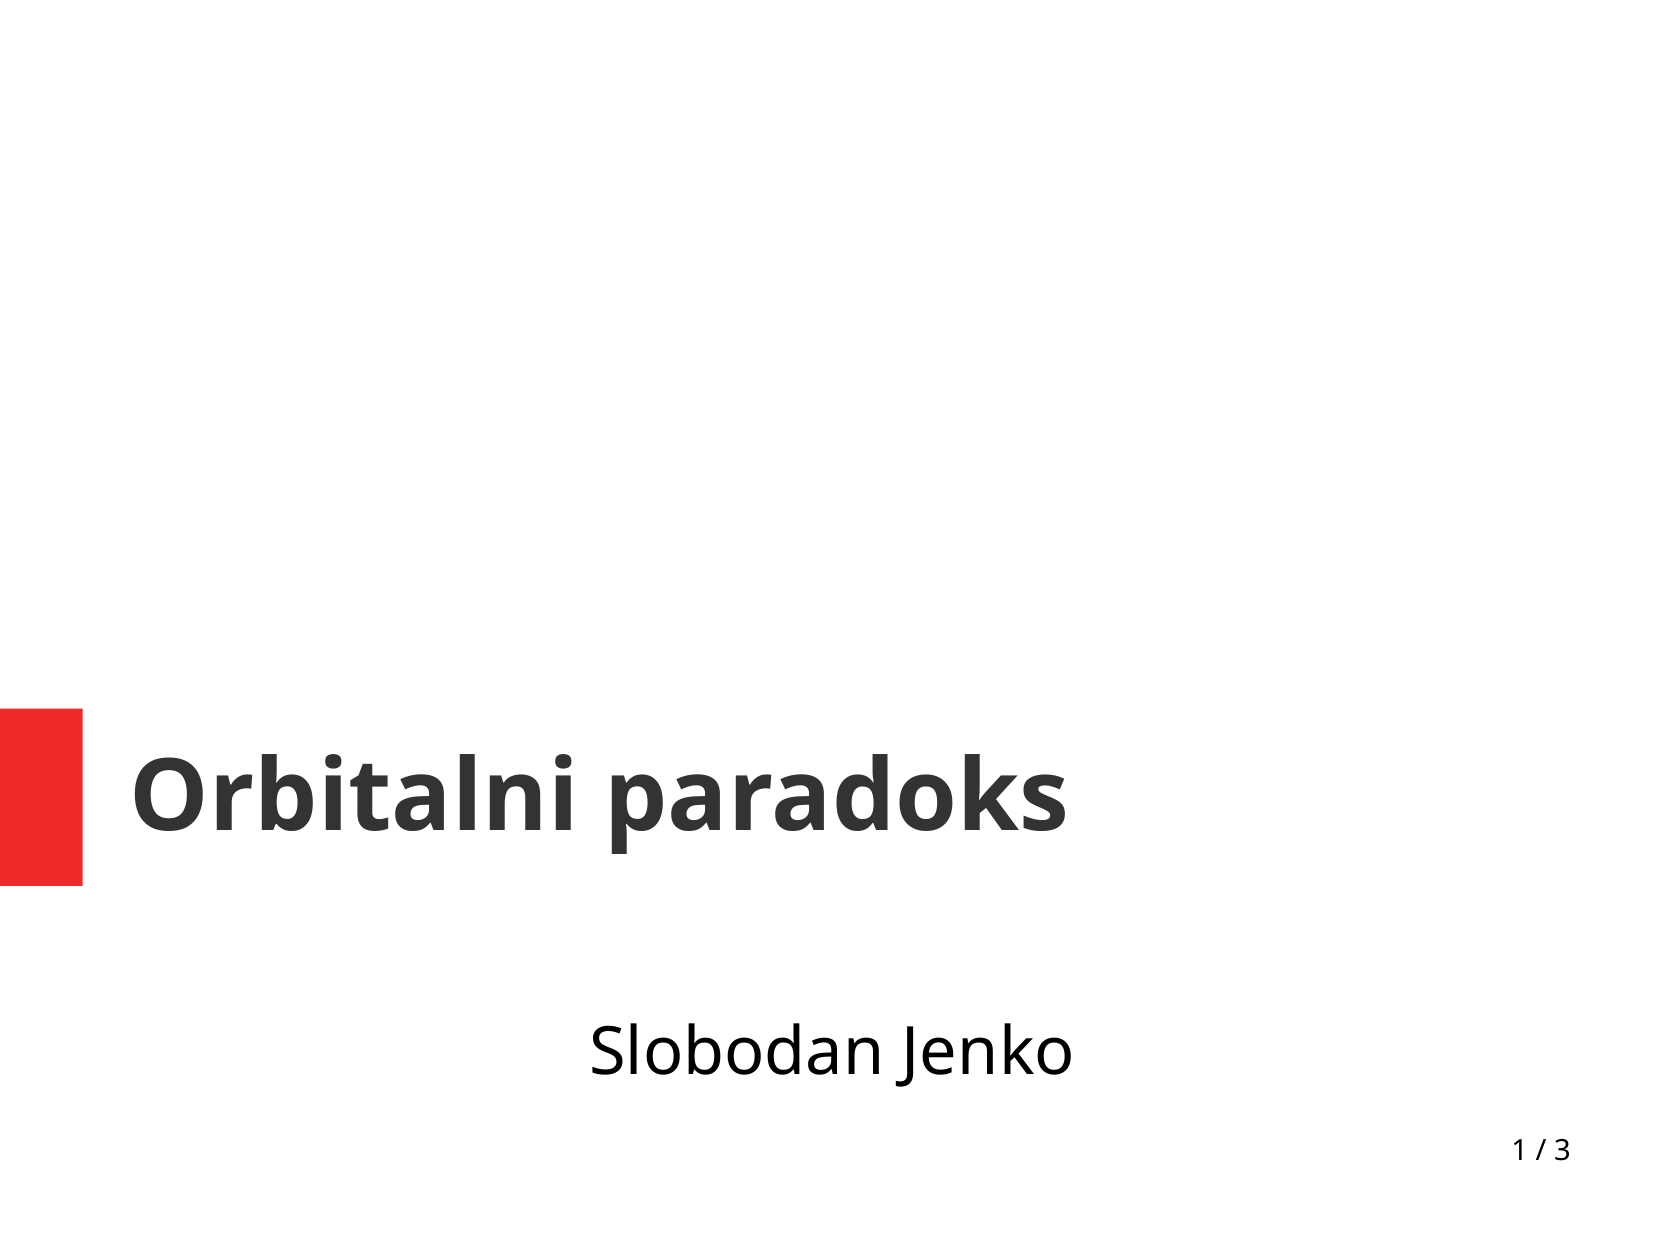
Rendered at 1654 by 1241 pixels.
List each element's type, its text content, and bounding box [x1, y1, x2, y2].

subtitle Slobodan Jenko [129, 968, 1536, 1130]
title Orbitalni paradoks [129, 655, 1536, 928]
